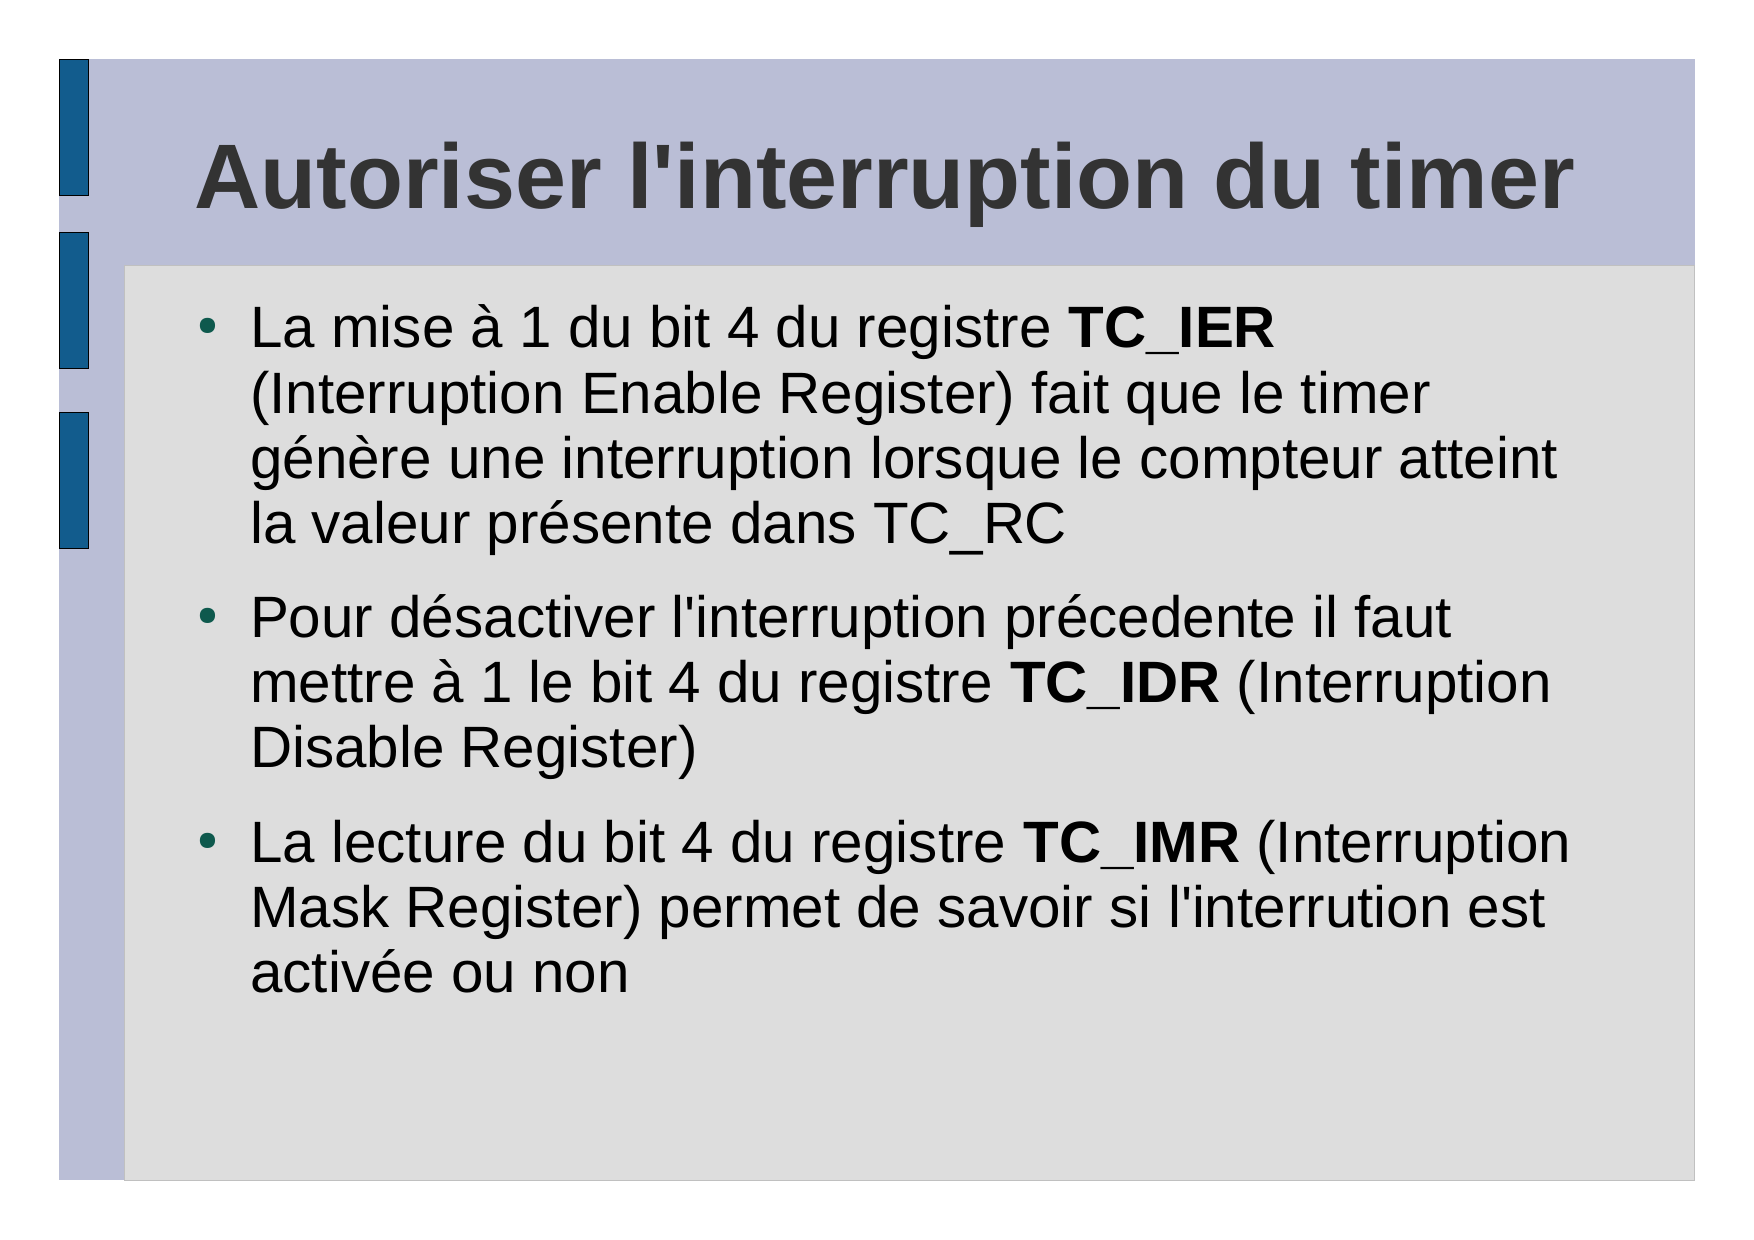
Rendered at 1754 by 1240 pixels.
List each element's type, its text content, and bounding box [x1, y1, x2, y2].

list La mise à 1 du bit 4 du registre TC_IER (Interruption Enable Register) fait que le timer génère une interruption lorsque le compteur atteint la valeur présente dans TC_RC Pour désactiver l'interruption précedente il faut mettre à 1 le bit 4 du registre TC_IDR (Interruption Disable Register) La lecture du bit 4 du registre TC_IMR (Interruption Mask Register) permet de savoir si l'interrution est activée ou non [179, 295, 1577, 1093]
title Autoriser l'interruption du timer [118, 88, 1654, 266]
